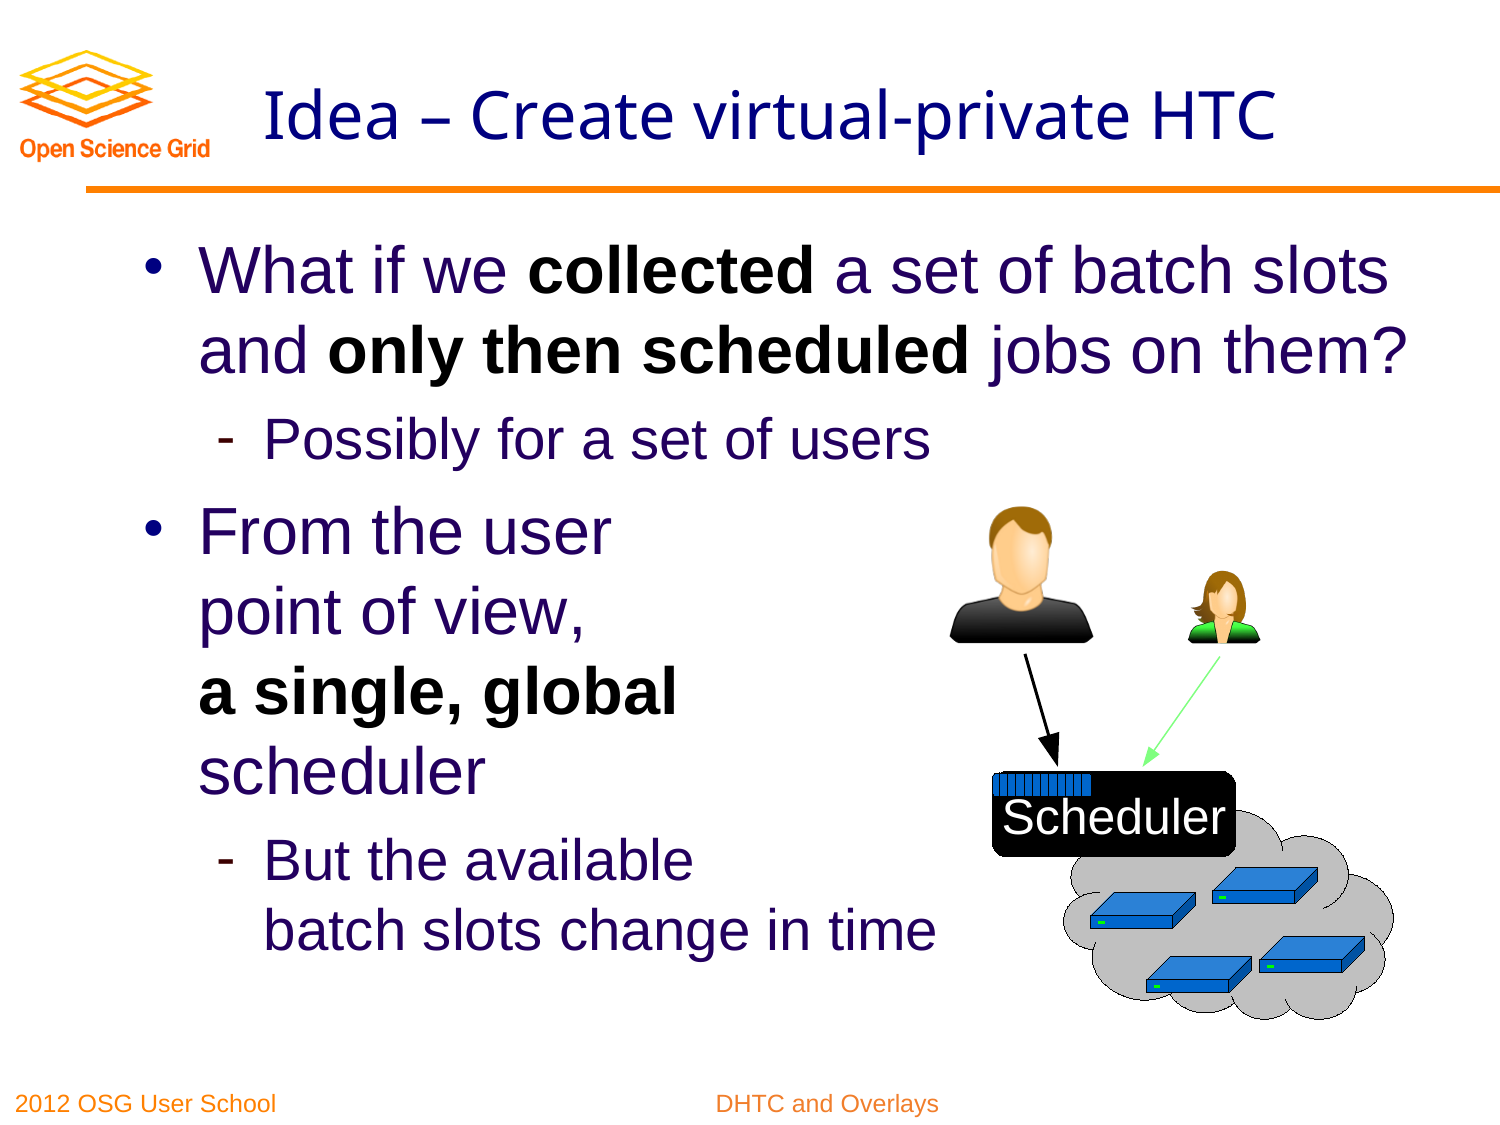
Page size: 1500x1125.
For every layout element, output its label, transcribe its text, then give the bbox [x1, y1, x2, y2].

picture [0, 27, 201, 179]
text_box [1212, 867, 1318, 904]
text_box Scheduler [992, 771, 1236, 857]
text_box [1090, 892, 1196, 929]
picture [946, 496, 1097, 647]
text_box [1259, 936, 1365, 973]
text_box [992, 773, 1092, 797]
text_box [1146, 956, 1252, 993]
list What if we collected a set of batch slots and only then scheduled jobs on them? Possibly for a set of users From the user point of view, a single, global scheduler But the available batch slots change in time [127, 218, 1440, 1058]
picture [1186, 569, 1262, 645]
title Idea – Create virtual-private HTC [201, 18, 1342, 207]
